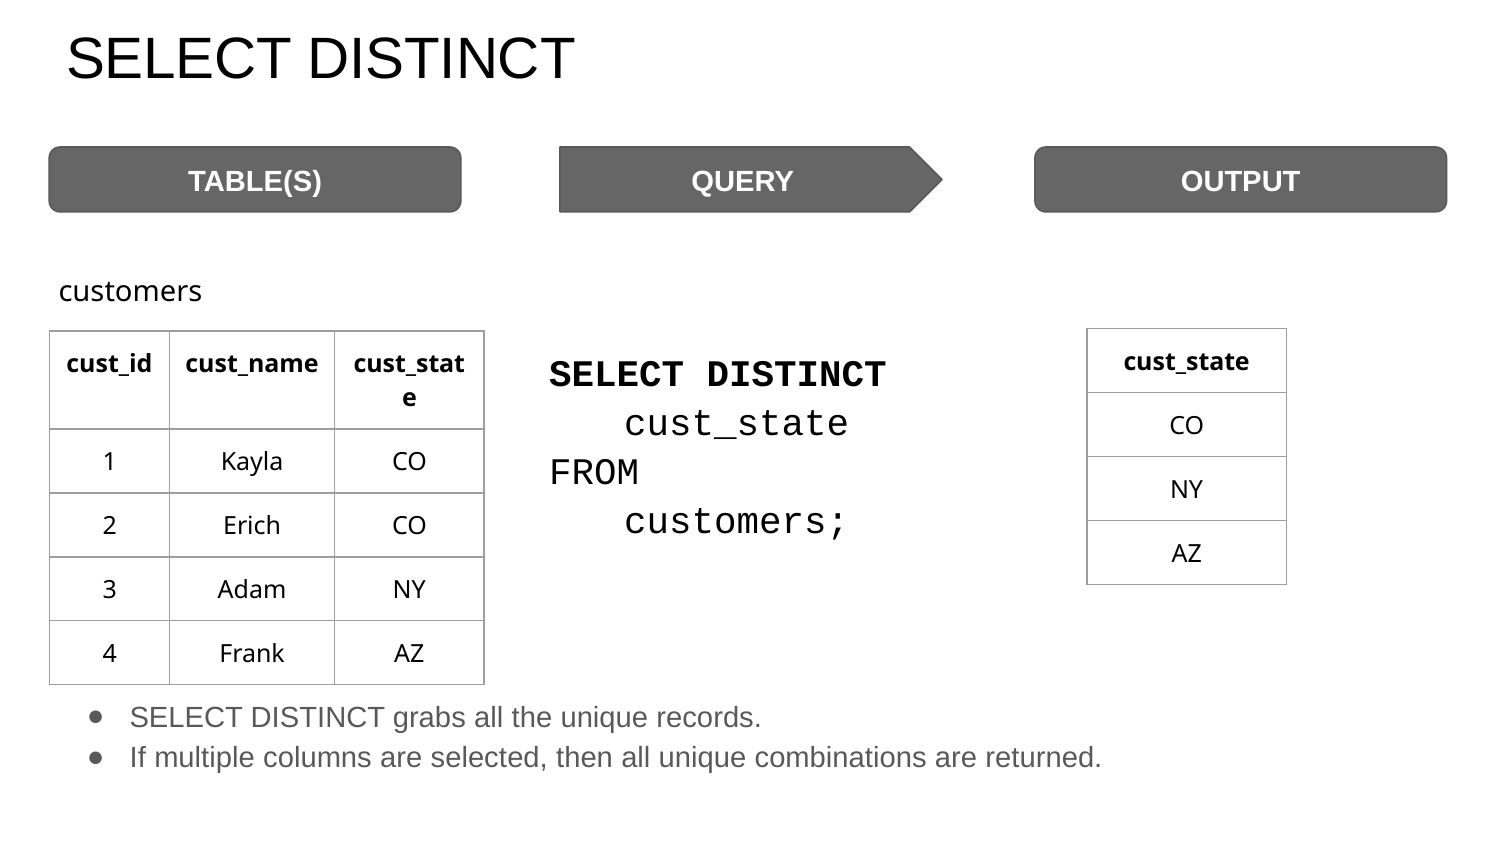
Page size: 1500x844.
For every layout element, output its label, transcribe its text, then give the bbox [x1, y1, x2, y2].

table_cell Frank [170, 621, 334, 684]
text_box customers [43, 257, 280, 323]
table_cell Kayla [170, 430, 334, 492]
list SELECT DISTINCT cust_state FROM customers; [534, 334, 1057, 672]
table_cell AZ [335, 621, 483, 684]
table_header cust_state [335, 332, 483, 428]
table_cell Erich [170, 494, 334, 556]
text_box OUTPUT [1034, 146, 1447, 212]
table_cell 4 [50, 621, 169, 684]
table_cell CO [335, 430, 483, 492]
title SELECT DISTINCT [51, 10, 1449, 113]
table_cell 1 [50, 430, 169, 492]
table_header cust_state [1088, 329, 1286, 392]
table_cell AZ [1088, 521, 1286, 584]
table_cell Adam [170, 558, 334, 620]
text_box TABLE(S) [49, 146, 461, 212]
table_cell NY [335, 558, 483, 620]
table_cell 2 [50, 494, 169, 556]
text_box QUERY [559, 146, 943, 212]
table_cell 3 [50, 558, 169, 620]
table_cell CO [1088, 393, 1286, 456]
list SELECT DISTINCT grabs all the unique records. If multiple columns are selected, then all unique combinations are returned. [56, 677, 1411, 789]
table_cell CO [335, 494, 483, 556]
table_cell NY [1088, 457, 1286, 520]
table_header cust_id [50, 332, 169, 428]
table_header cust_name [170, 332, 334, 428]
